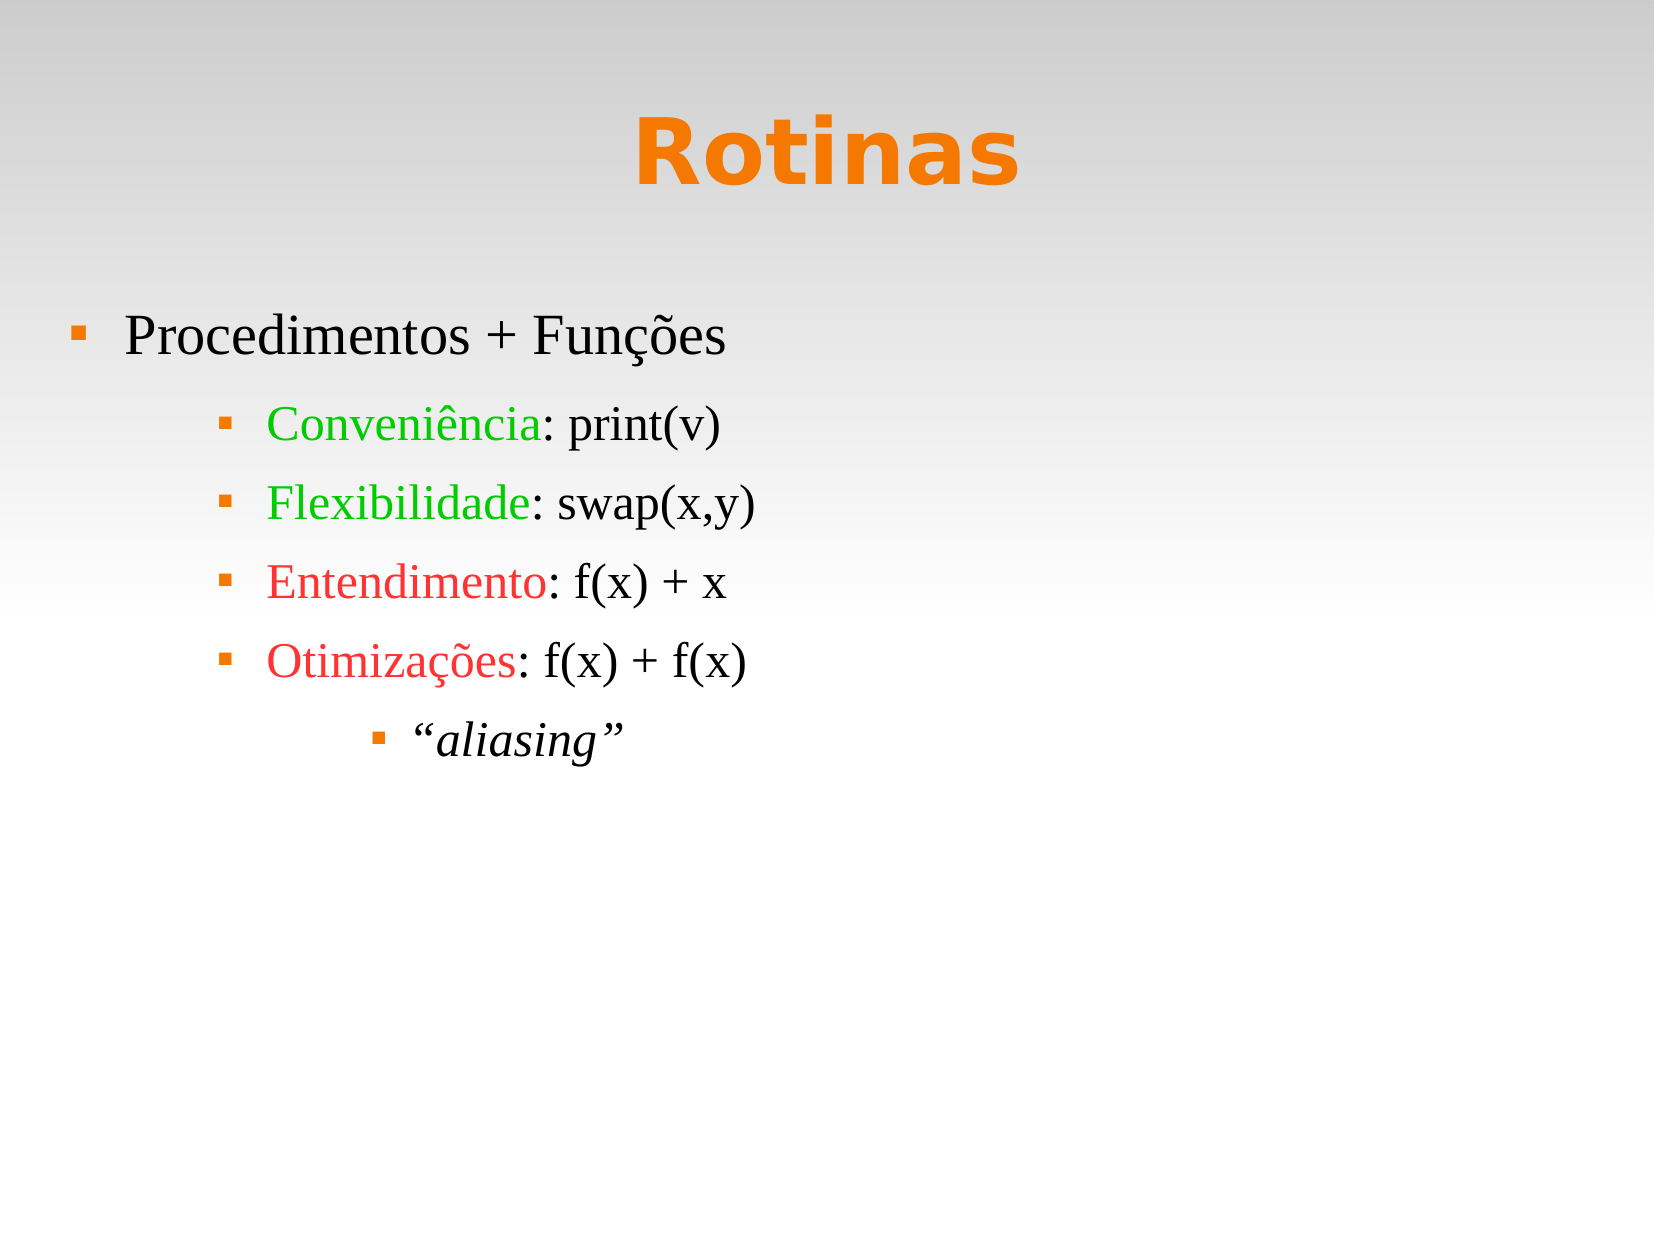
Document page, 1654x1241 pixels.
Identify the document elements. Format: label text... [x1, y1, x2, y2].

list Procedimentos + Funções Conveniência: print(v) Flexibilidade: swap(x,y) Entendimento: f(x) + x Otimizações: f(x) + f(x) “aliasing” [0, 302, 1576, 1121]
title Rotinas [82, 49, 1571, 257]
